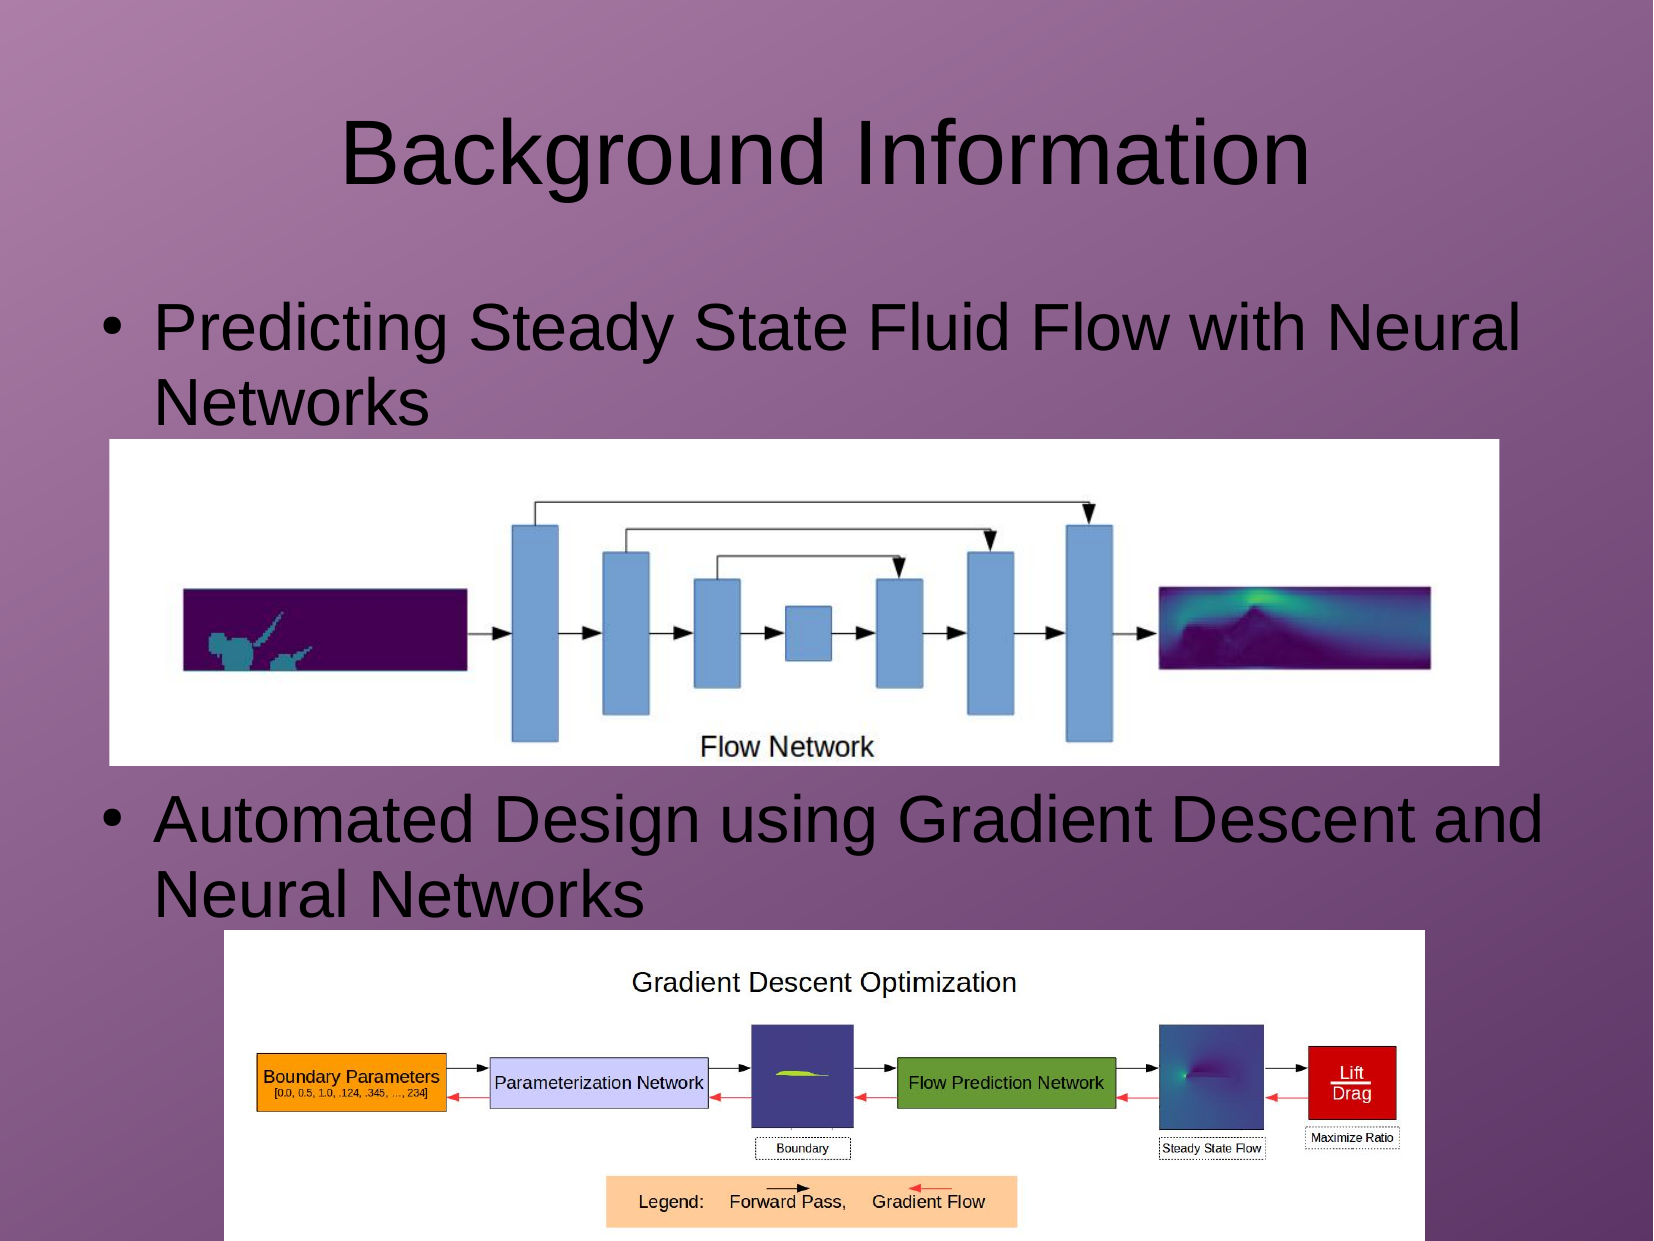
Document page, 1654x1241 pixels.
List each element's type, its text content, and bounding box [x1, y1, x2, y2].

picture [109, 439, 1500, 766]
title Background Information [82, 49, 1571, 257]
list Predicting Steady State Fluid Flow with Neural Networks Automated Design using Gradient Descent and Neural Networks [82, 290, 1571, 1010]
picture [224, 930, 1425, 1241]
